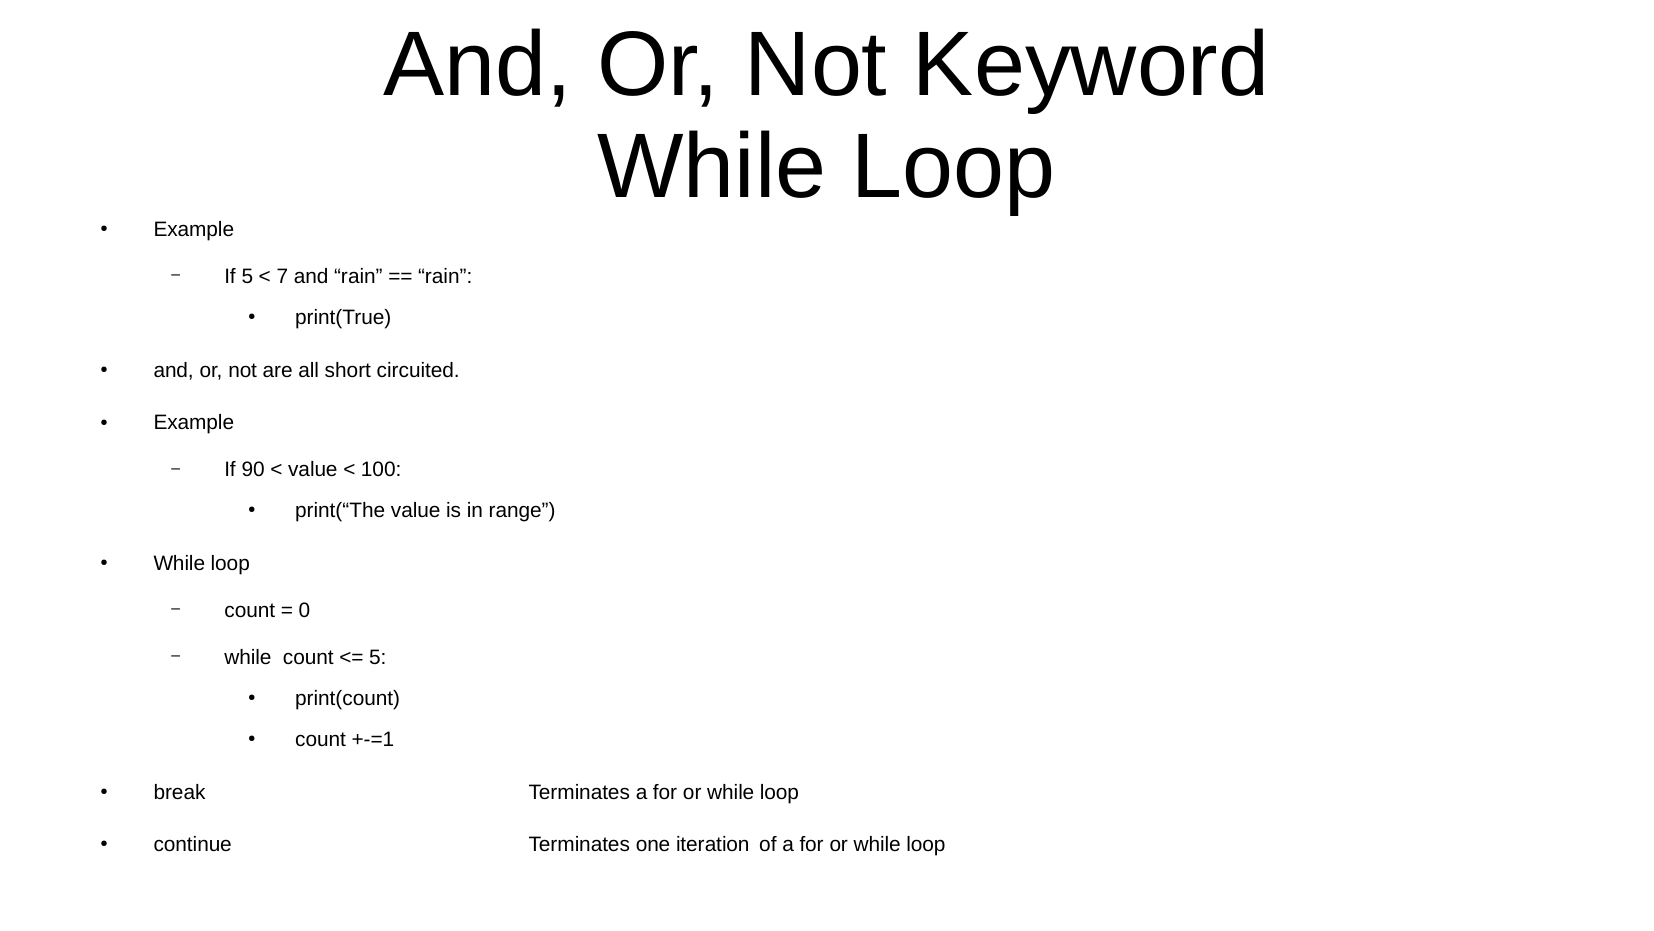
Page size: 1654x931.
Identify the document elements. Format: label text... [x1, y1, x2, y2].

list Example If 5 < 7 and “rain” == “rain”: print(True) and, or, not are all short circuited. Example If 90 < value < 100: print(“The value is in range”) While loop count = 0 while count <= 5: print(count) count +-=1 break Terminates a for or while loop continue Terminates one iteration of a for or while loop [82, 217, 1576, 916]
title And, Or, Not Keyword While Loop [82, 12, 1571, 217]
